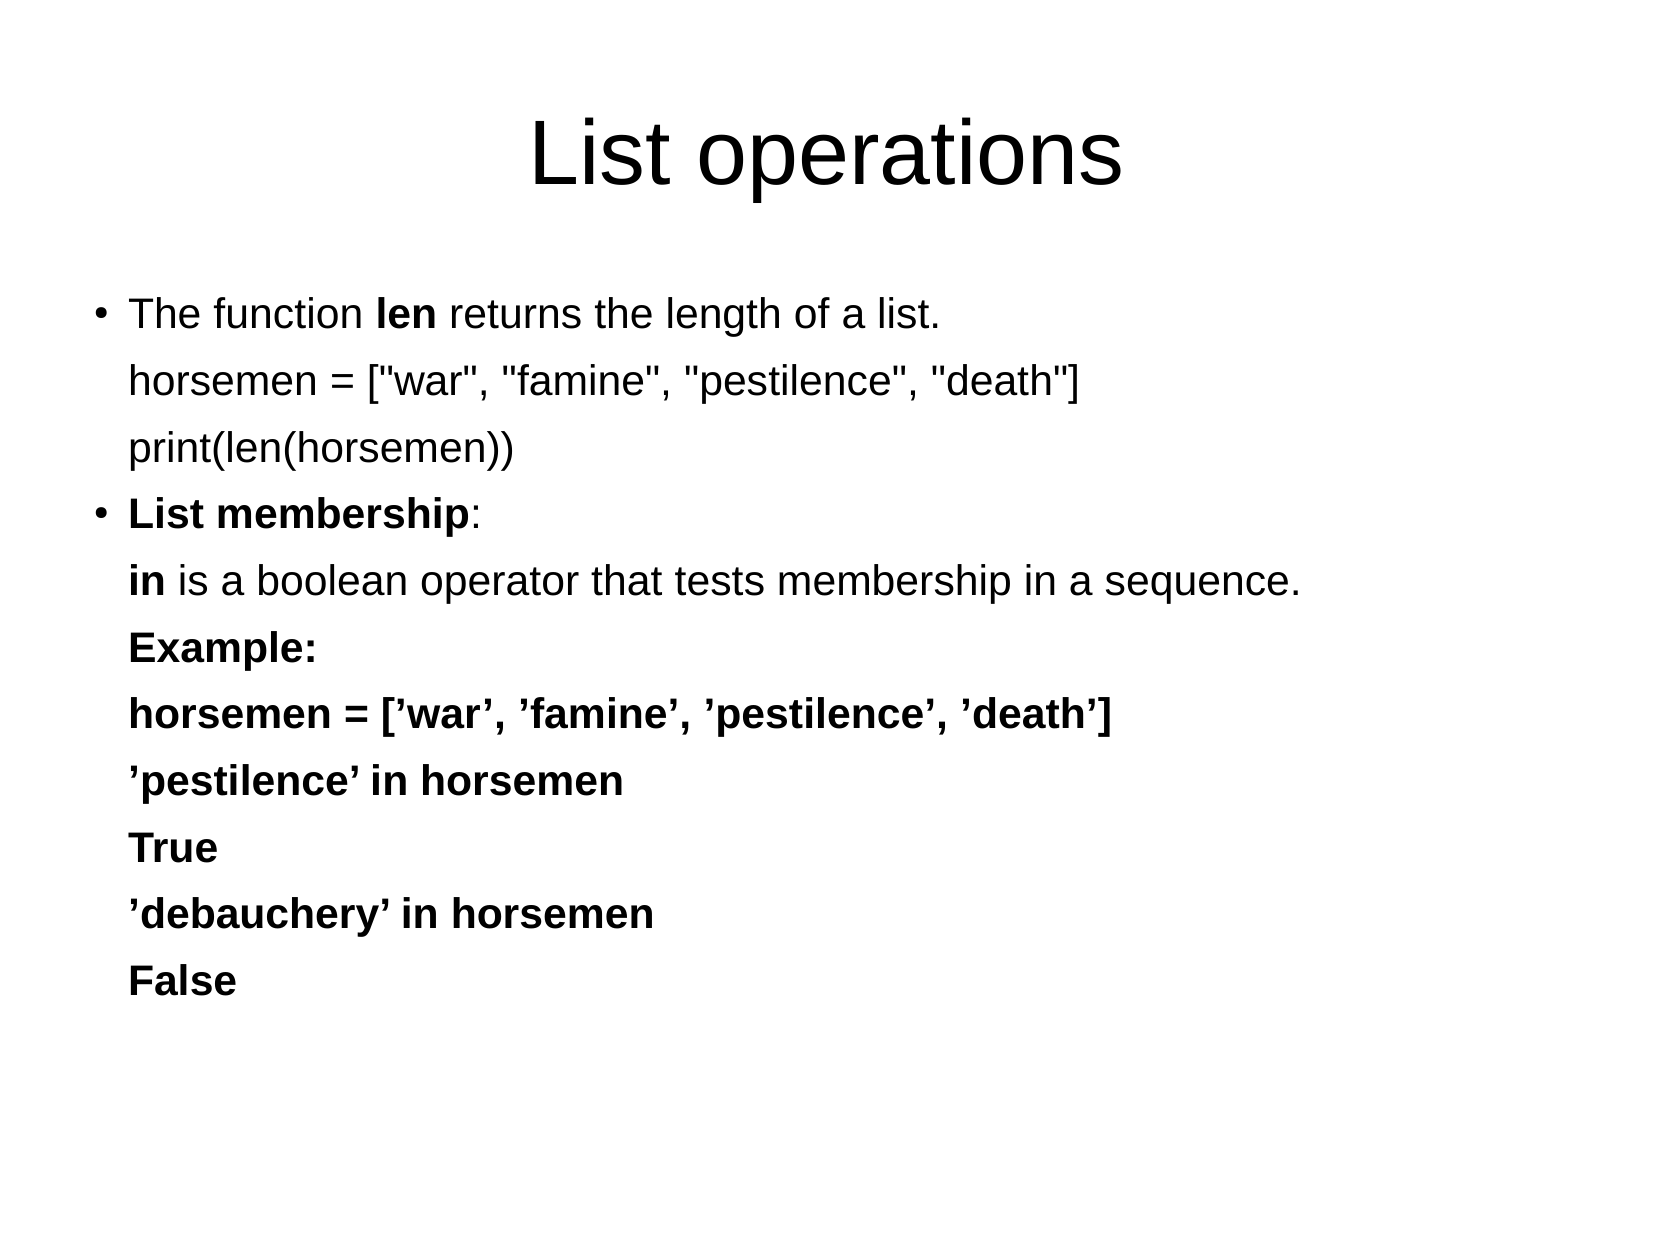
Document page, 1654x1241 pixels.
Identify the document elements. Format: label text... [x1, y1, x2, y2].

title List operations [82, 49, 1571, 257]
list The function len returns the length of a list. horsemen = ["war", "famine", "pestilence", "death"] print(len(horsemen)) List membership: in is a boolean operator that tests membership in a sequence. Example: horsemen = [’war’, ’famine’, ’pestilence’, ’death’] ’pestilence’ in horsemen True ’debauchery’ in horsemen False [82, 290, 1571, 1010]
